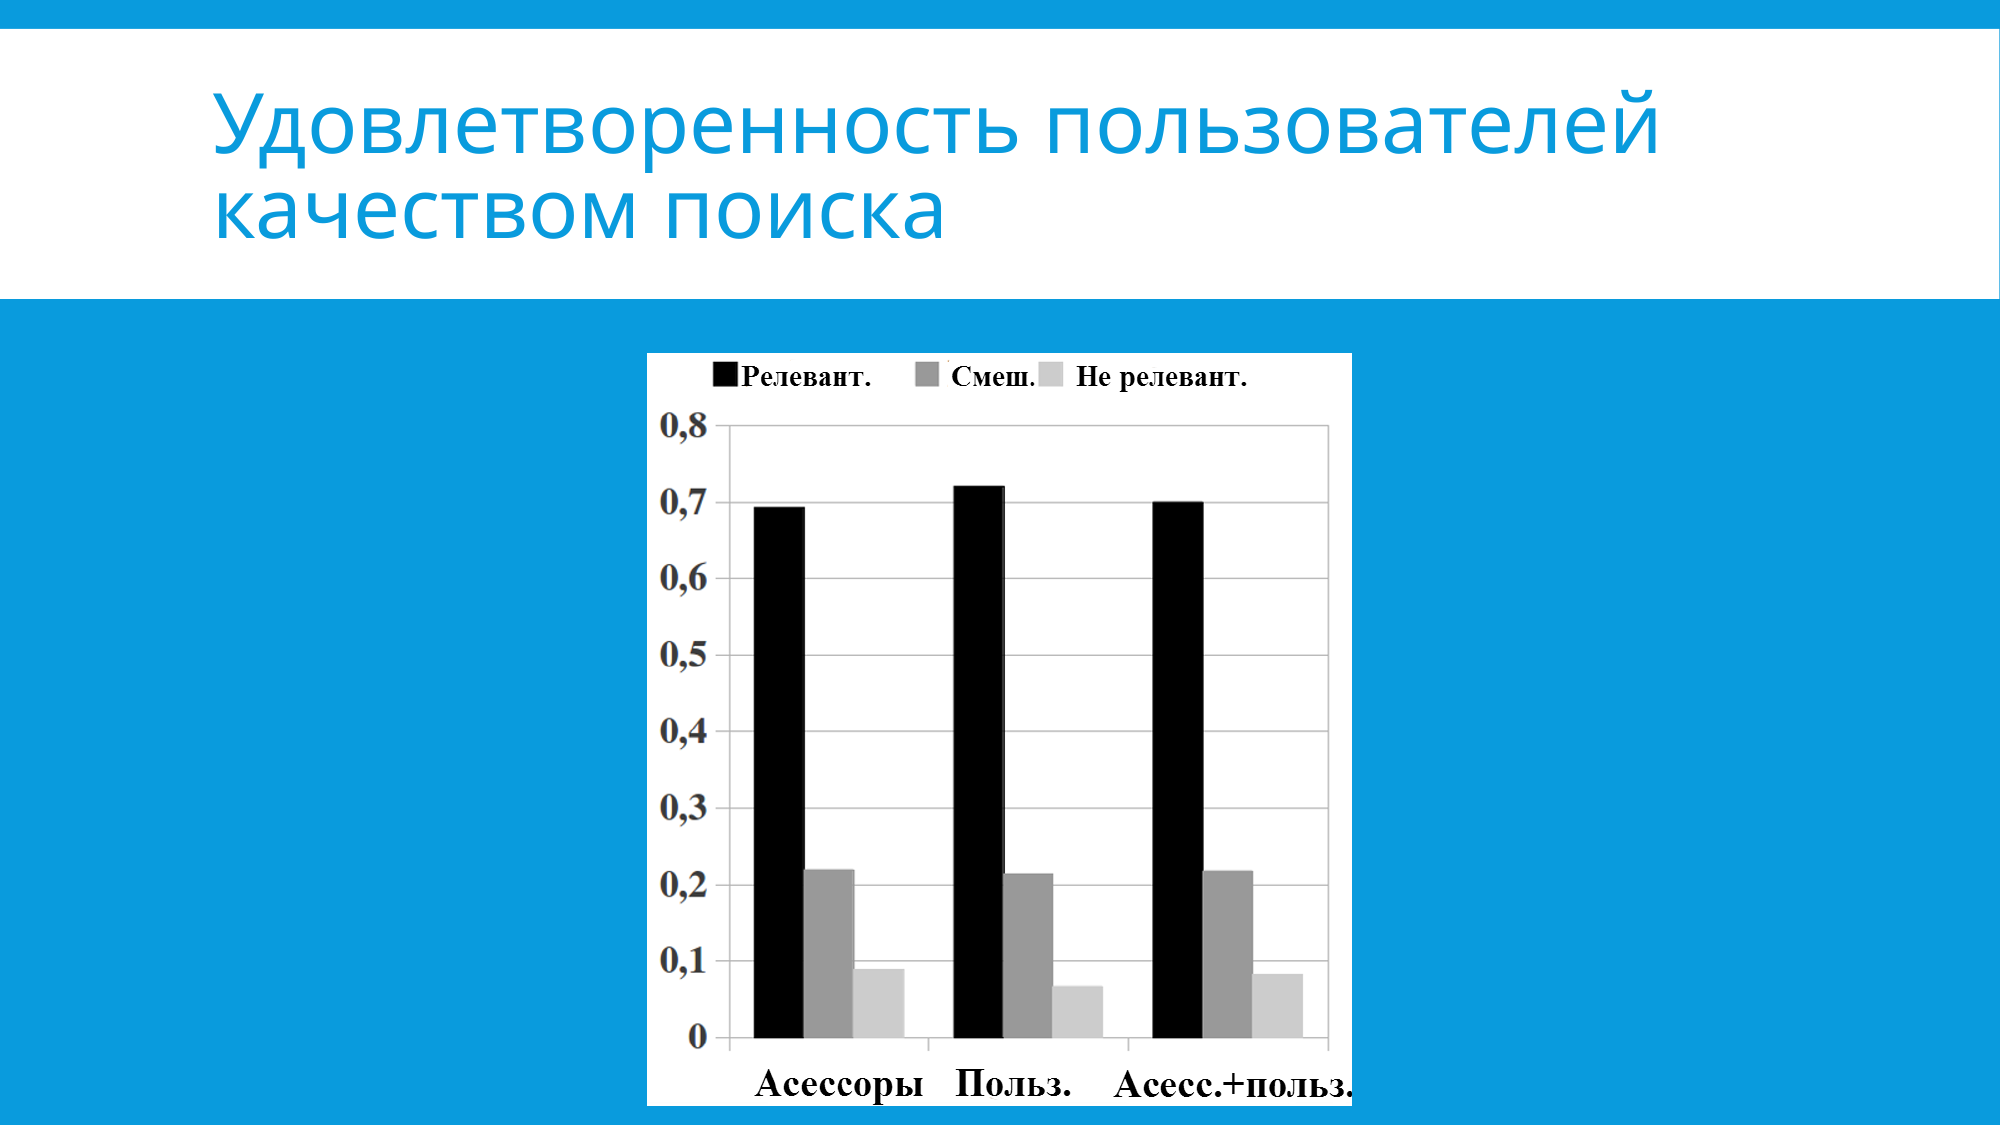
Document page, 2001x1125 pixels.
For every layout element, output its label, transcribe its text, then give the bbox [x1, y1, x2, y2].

picture [648, 354, 1351, 1105]
text_box Удовлетворенность пользователей качеством поиска [197, 46, 1803, 294]
